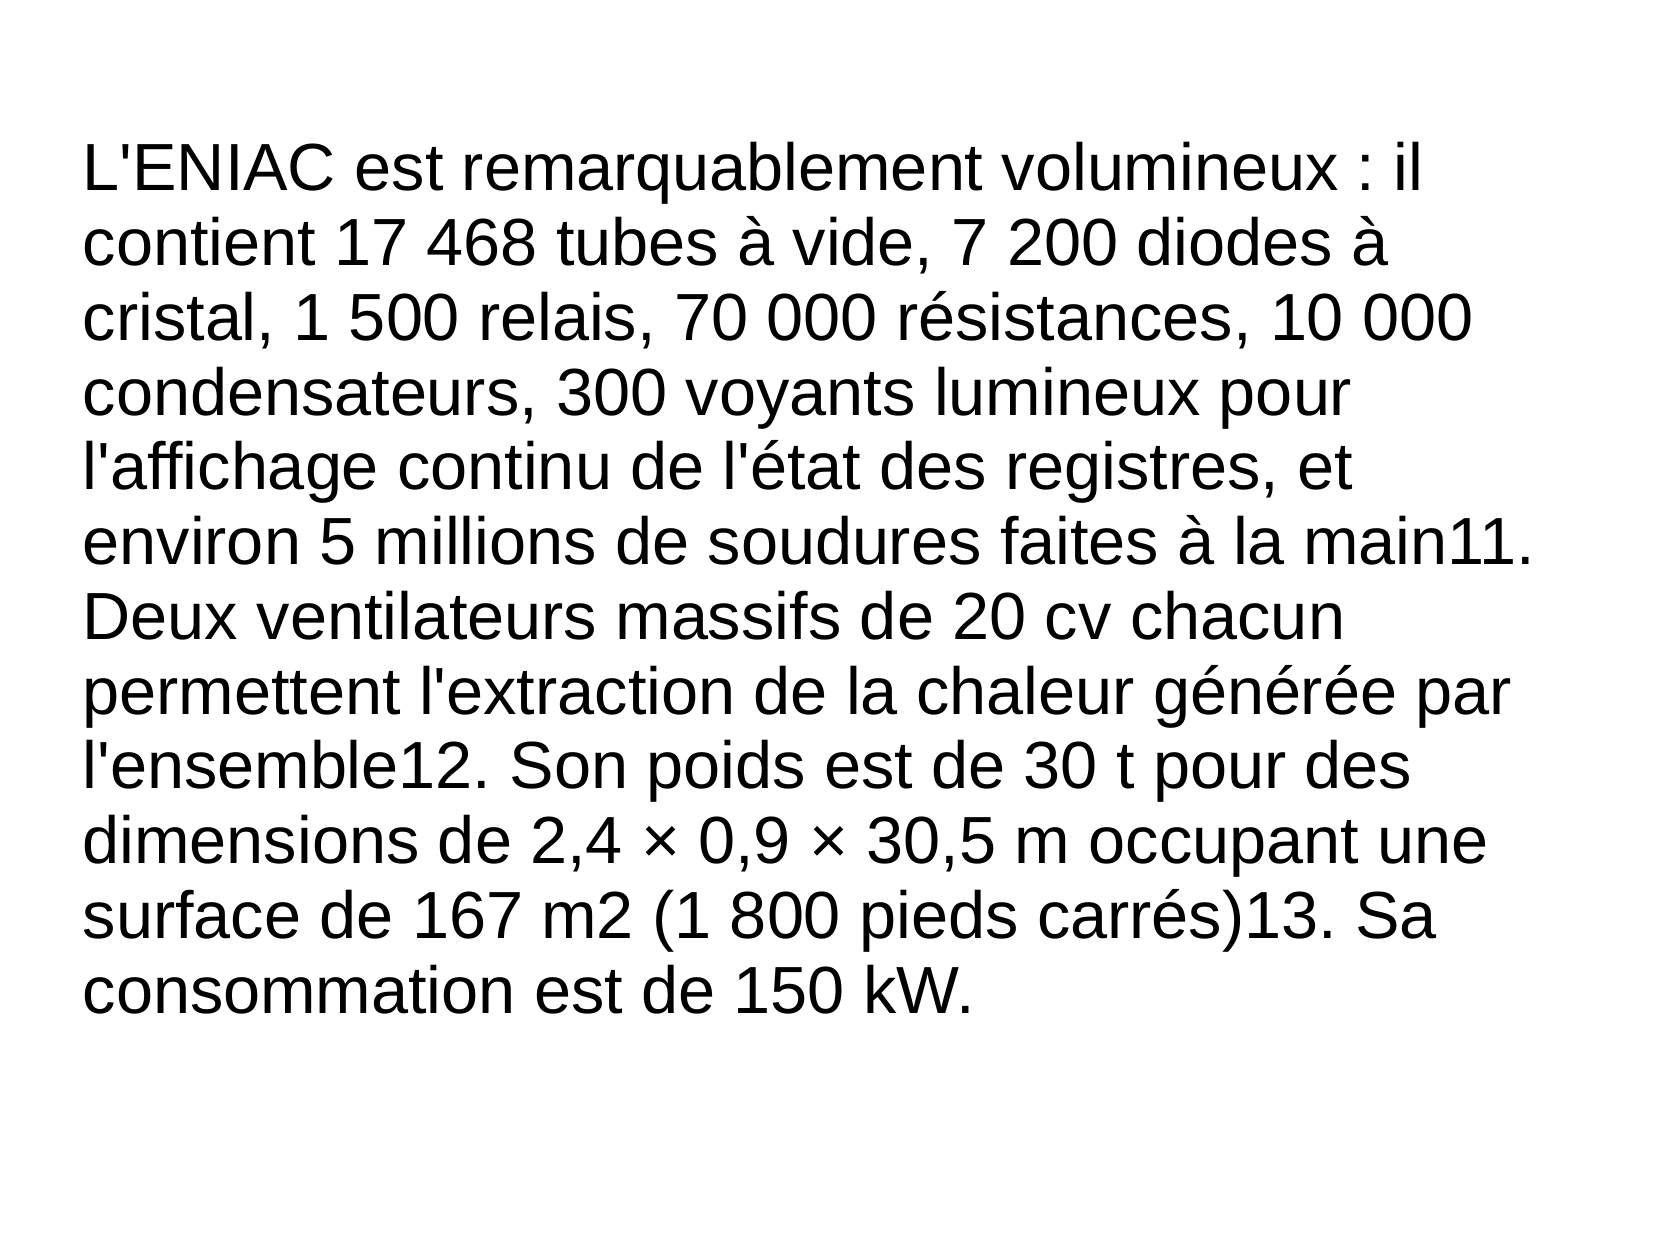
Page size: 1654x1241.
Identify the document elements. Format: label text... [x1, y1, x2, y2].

subtitle L'ENIAC est remarquablement volumineux : il contient 17 468 tubes à vide, 7 200 diodes à cristal, 1 500 relais, 70 000 résistances, 10 000 condensateurs, 300 voyants lumineux pour l'affichage continu de l'état des registres, et environ 5 millions de soudures faites à la main11. Deux ventilateurs massifs de 20 cv chacun permettent l'extraction de la chaleur générée par l'ensemble12. Son poids est de 30 t pour des dimensions de 2,4 × 0,9 × 30,5 m occupant une surface de 167 m2 (1 800 pieds carrés)13. Sa consommation est de 150 kW. [82, 0, 1571, 1178]
